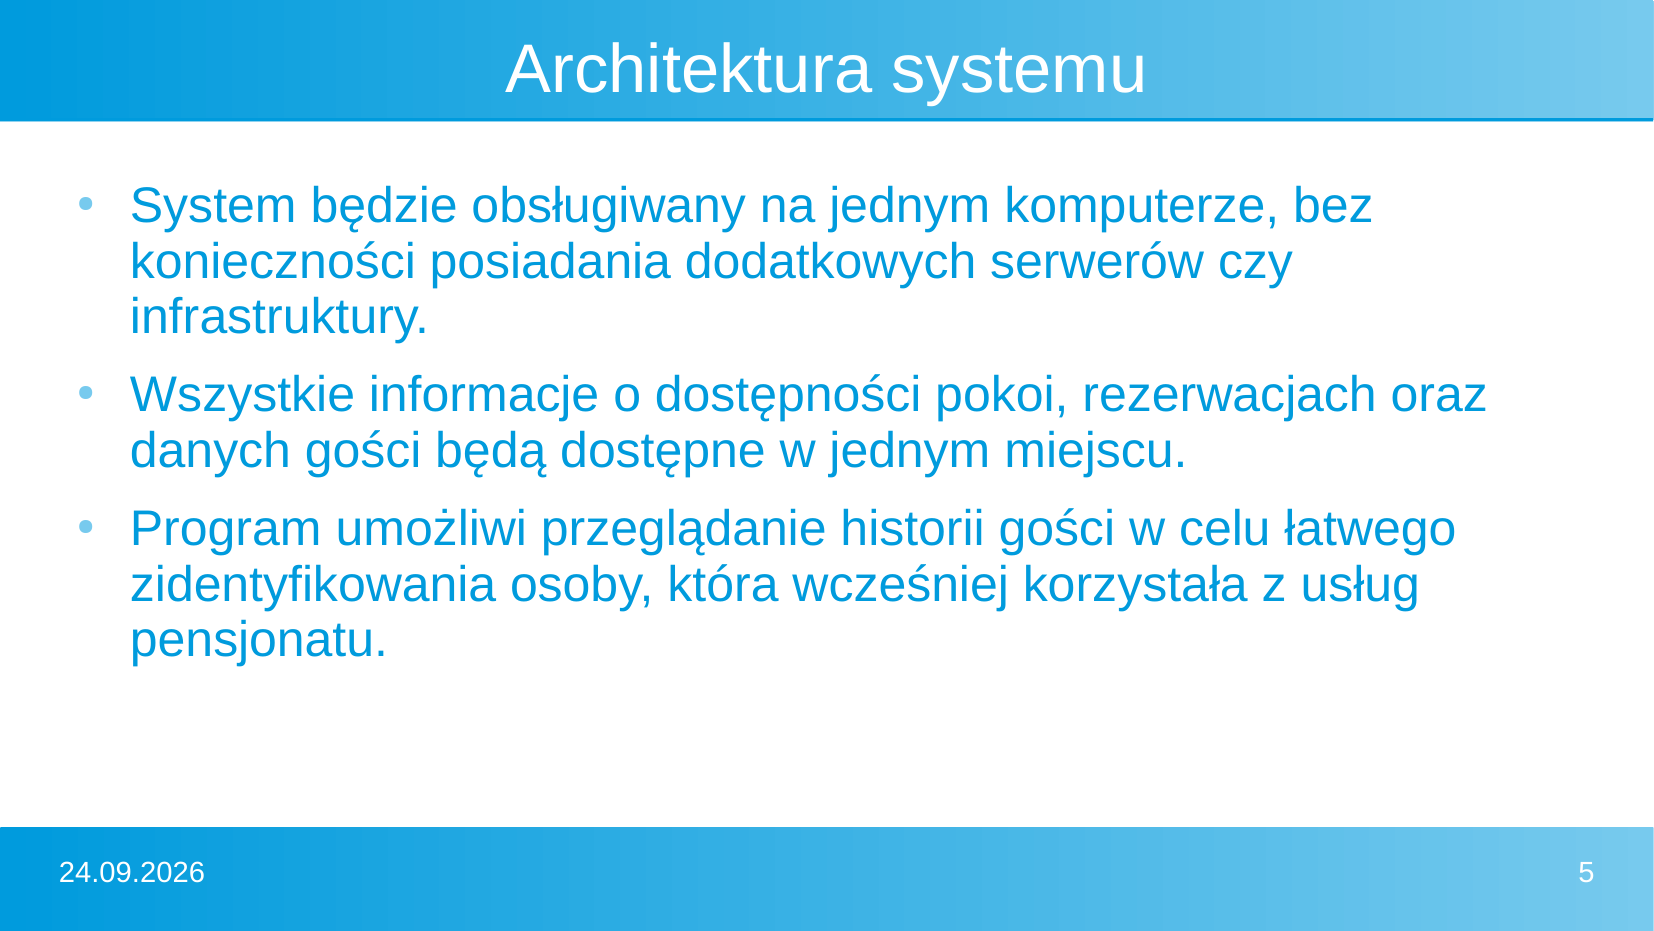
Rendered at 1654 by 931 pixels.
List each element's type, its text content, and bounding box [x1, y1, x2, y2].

list System będzie obsługiwany na jednym komputerze, bez konieczności posiadania dodatkowych serwerów czy infrastruktury. Wszystkie informacje o dostępności pokoi, rezerwacjach oraz danych gości będą dostępne w jednym miejscu. Program umożliwi przeglądanie historii gości w celu łatwego zidentyfikowania osoby, która wcześniej korzystała z usług pensjonatu. [59, 177, 1595, 768]
title Architektura systemu [59, 29, 1595, 108]
